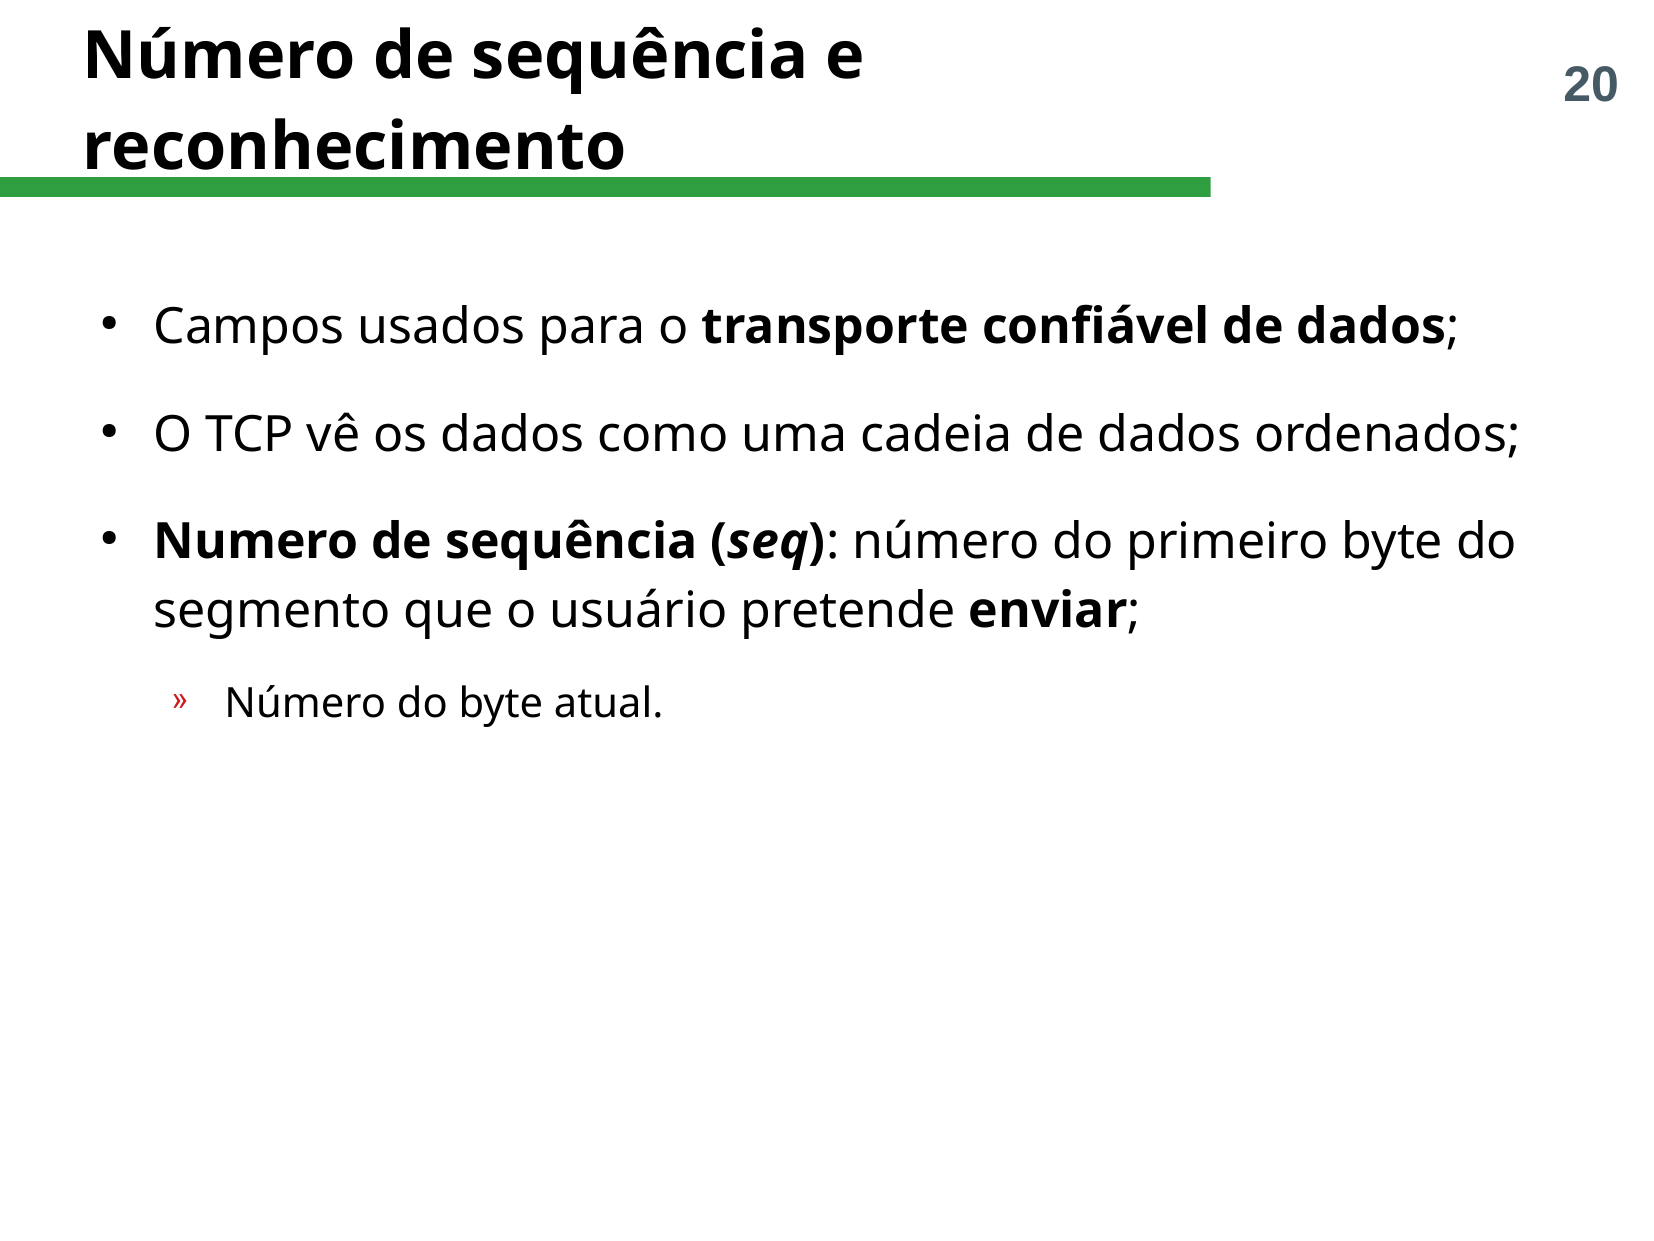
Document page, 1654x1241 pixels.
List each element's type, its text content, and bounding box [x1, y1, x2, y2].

list Campos usados para o transporte confiável de dados; O TCP vê os dados como uma cadeia de dados ordenados; Numero de sequência (seq): número do primeiro byte do segmento que o usuário pretende enviar; Número do byte atual. [82, 290, 1571, 1212]
title Número de sequência e reconhecimento [82, 0, 1152, 202]
